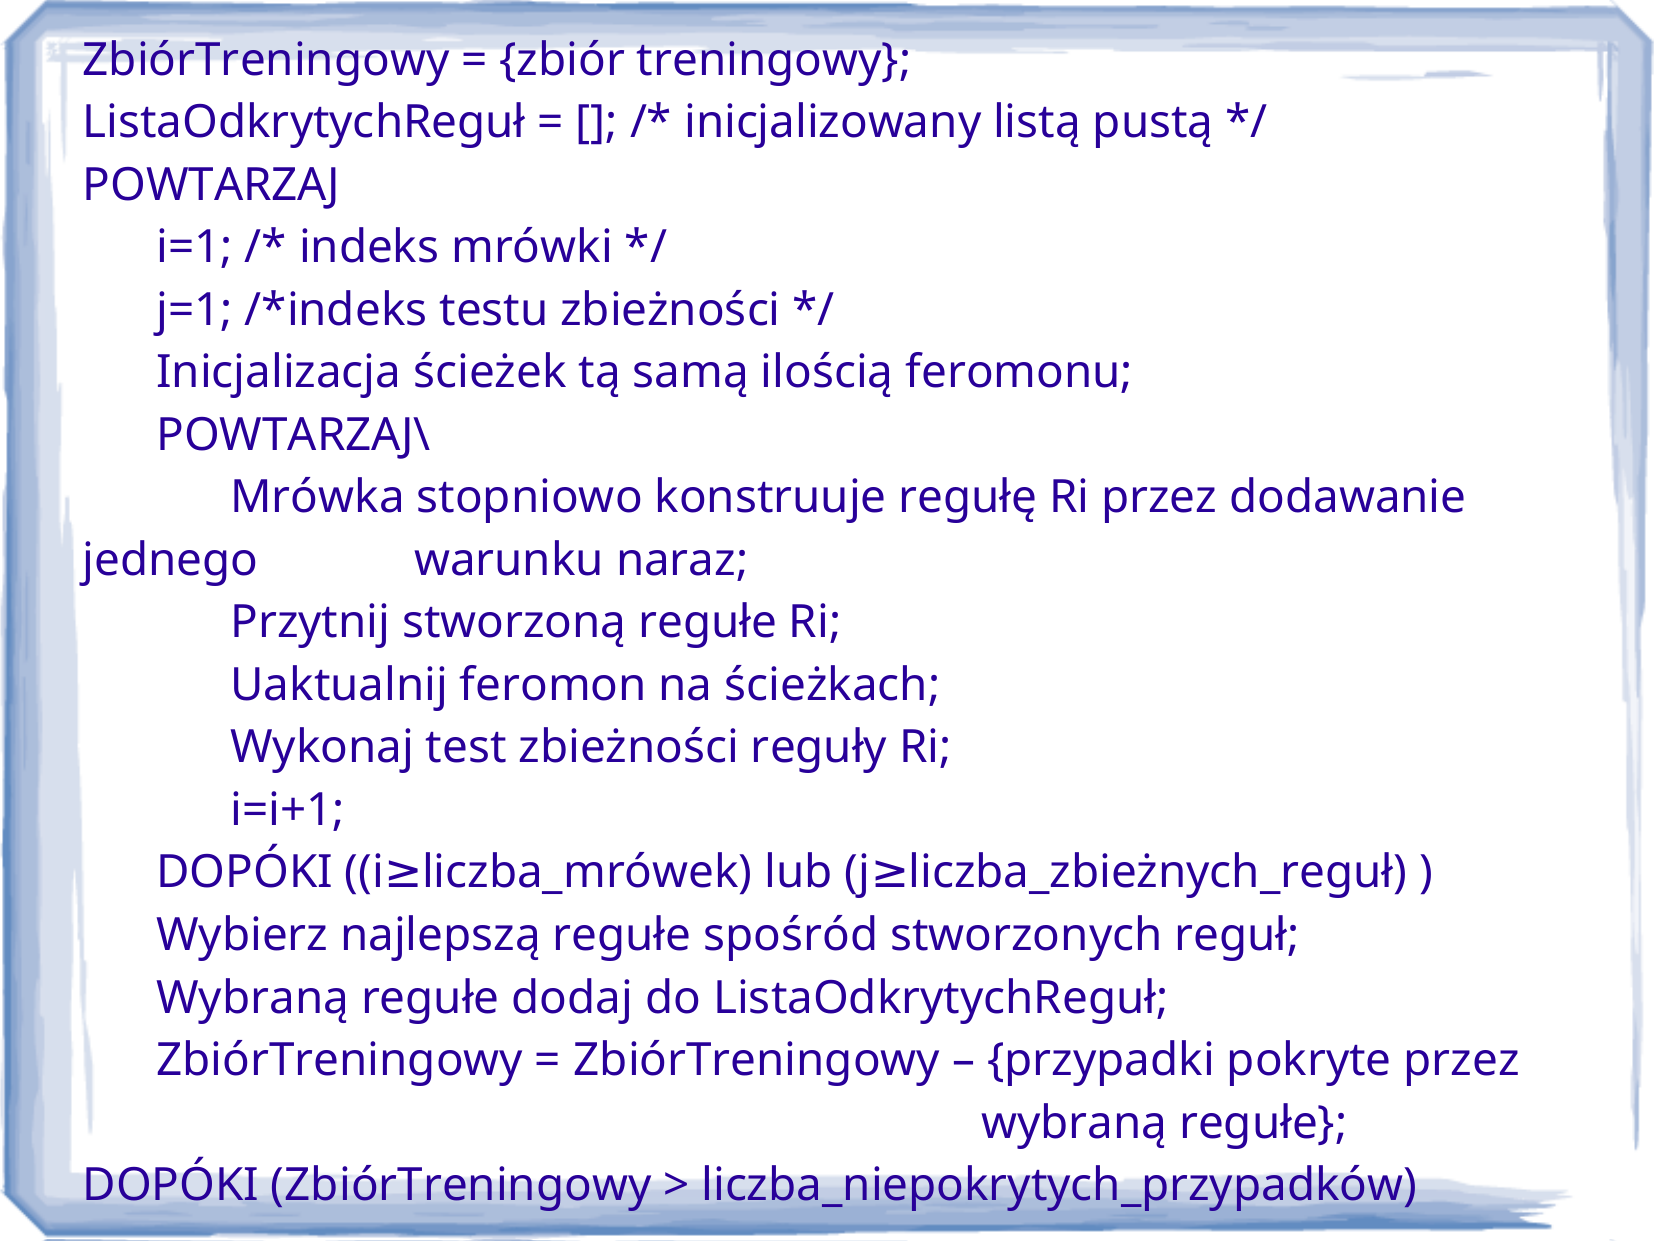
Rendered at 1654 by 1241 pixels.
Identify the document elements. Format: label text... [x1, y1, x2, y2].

picture [0, 0, 1654, 1241]
subtitle ZbiórTreningowy = {zbiór treningowy}; ListaOdkrytychReguł = []; /* inicjalizowany listą pustą */ POWTARZAJ i=1; /* indeks mrówki */ j=1; /*indeks testu zbieżności */ Inicjalizacja ścieżek tą samą ilością feromonu; POWTARZAJ\ Mrówka stopniowo konstruuje regułę Ri przez dodawanie jednego warunku naraz; Przytnij stworzoną regułe Ri; Uaktualnij feromon na ścieżkach; Wykonaj test zbieżności reguły Ri; i=i+1; DOPÓKI ((i≥liczba_mrówek) lub (j≥liczba_zbieżnych_reguł) ) Wybierz najlepszą regułe spośród stworzonych reguł; Wybraną regułe dodaj do ListaOdkrytychReguł; ZbiórTreningowy = ZbiórTreningowy – {przypadki pokryte przez wybraną regułe}; DOPÓKI (ZbiórTreningowy > liczba_niepokrytych_przypadków) [82, 59, 1571, 1182]
